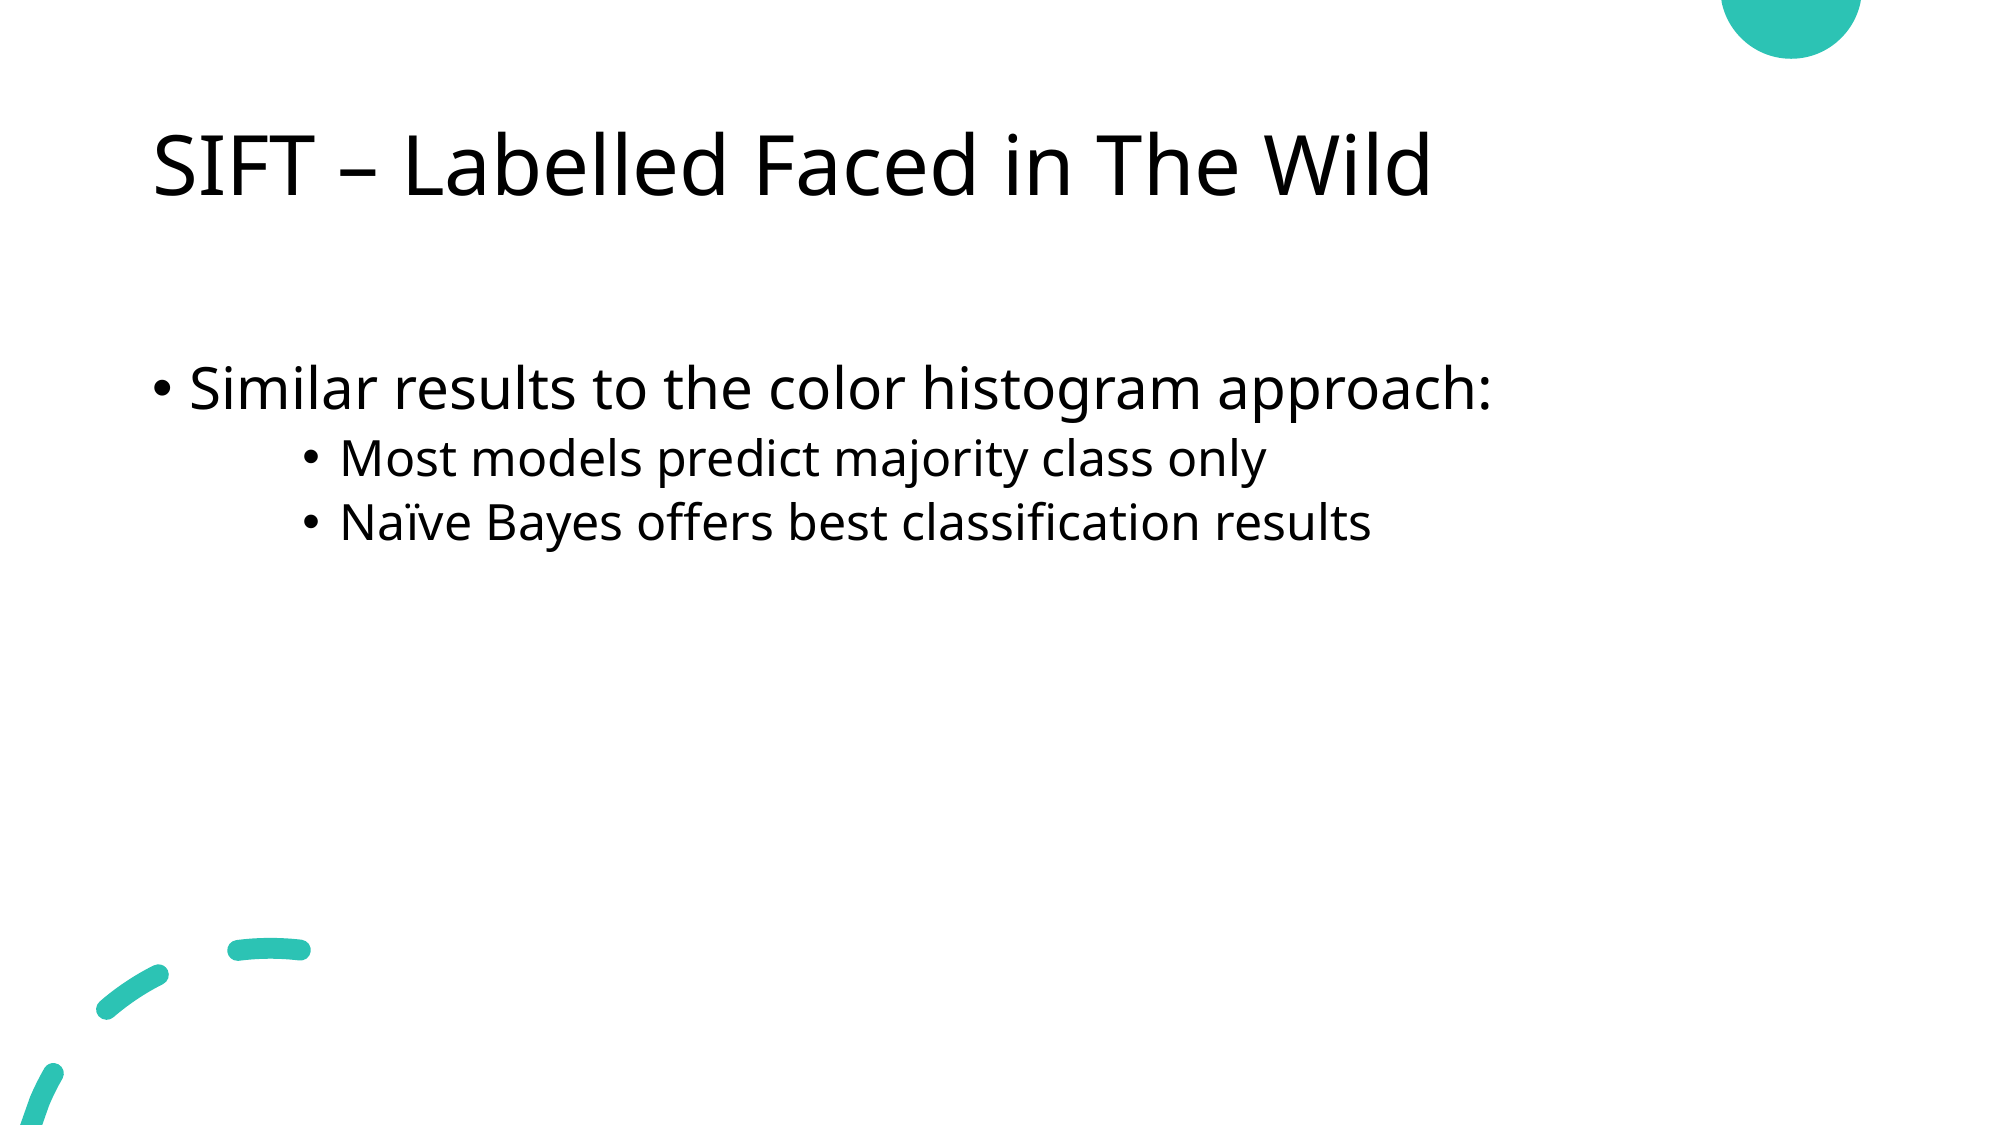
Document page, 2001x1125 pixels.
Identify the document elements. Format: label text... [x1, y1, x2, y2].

list Similar results to the color histogram approach: Most models predict majority class only Naïve Bayes offers best classification results [137, 352, 1863, 986]
title SIFT – Labelled Faced in The Wild [137, 59, 1863, 278]
